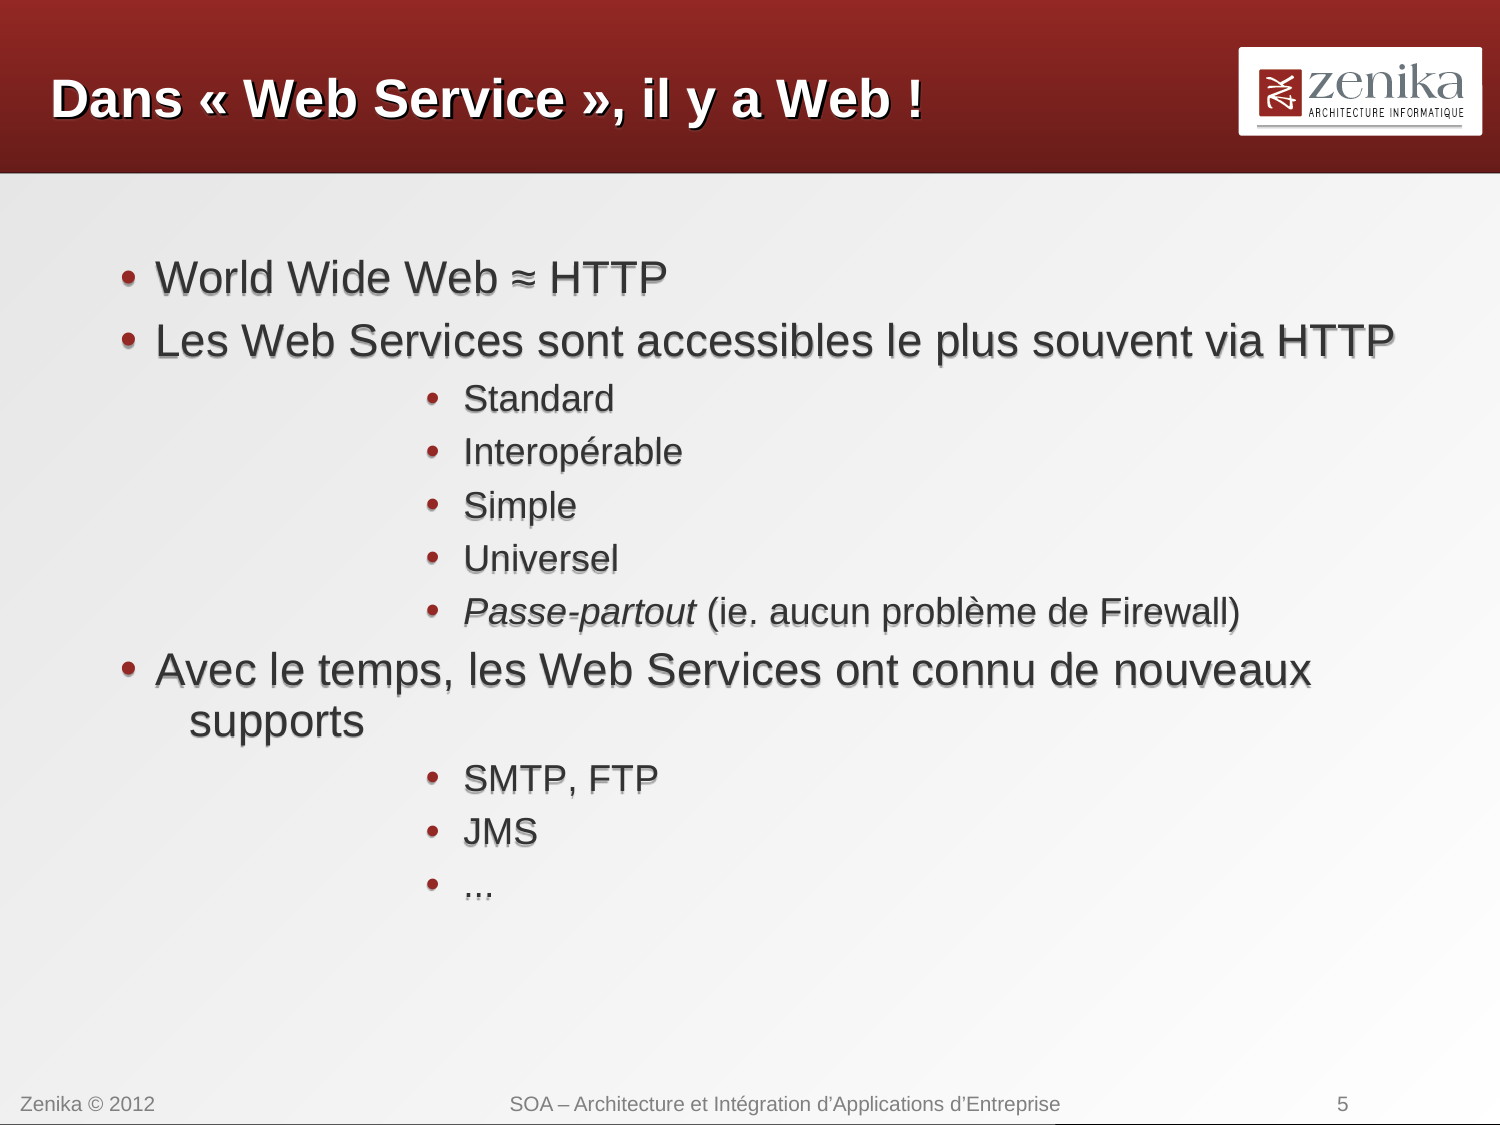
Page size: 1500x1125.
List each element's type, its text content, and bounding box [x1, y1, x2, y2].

list World Wide Web ≈ HTTP Les Web Services sont accessibles le plus souvent via HTTP Standard Interopérable Simple Universel Passe-partout (ie. aucun problème de Firewall) Avec le temps, les Web Services ont connu de nouveaux supports SMTP, FTP JMS ... [50, 249, 1435, 1064]
title Dans « Web Service », il y a Web ! [50, 22, 1206, 172]
